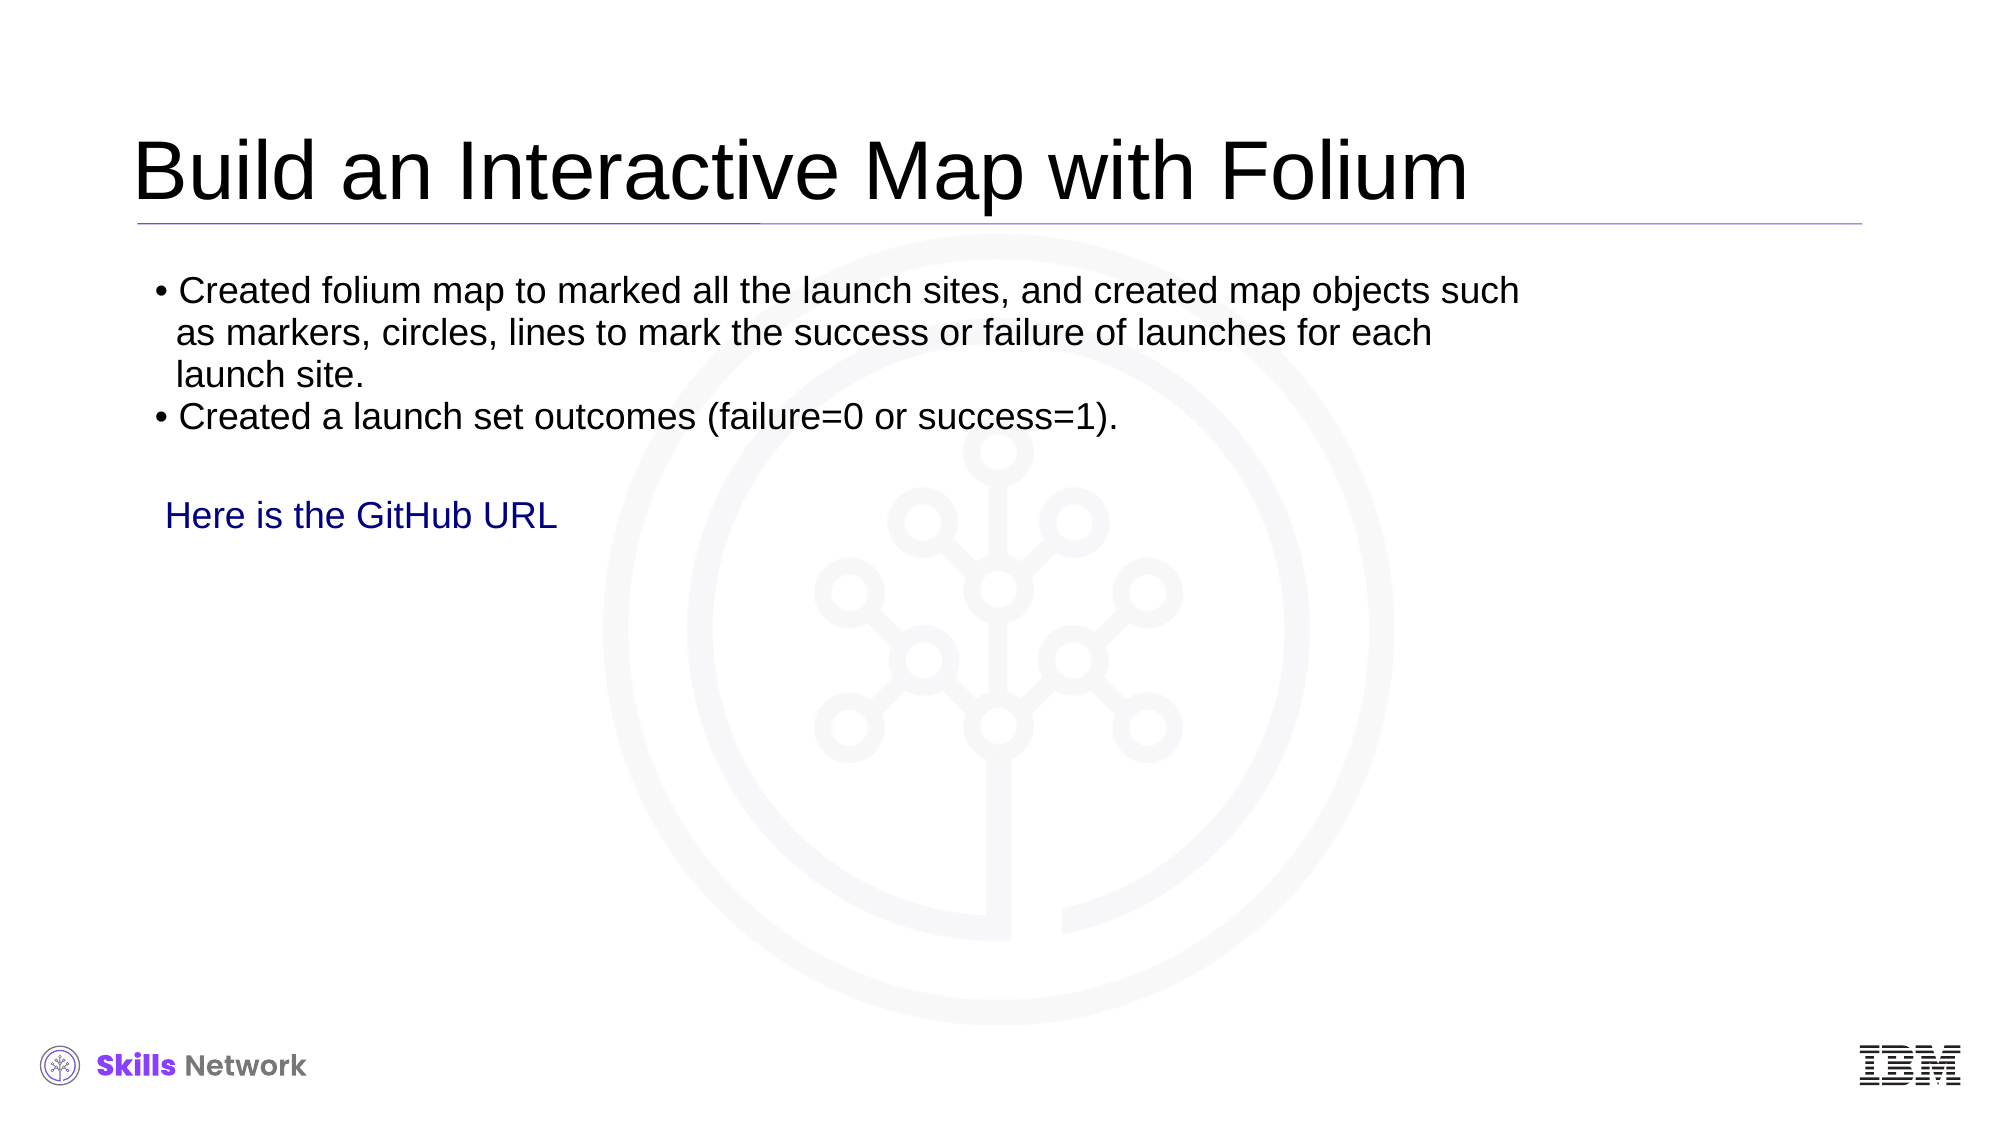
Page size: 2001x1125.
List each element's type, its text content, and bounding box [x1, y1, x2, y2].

text_box Here is the GitHub URL [150, 487, 863, 558]
text_box • Created folium map to marked all the launch sites, and created map objects such as markers, circles, lines to mark the success or failure of launches for each launch site. • Created a launch set outcomes (failure=0 or success=1). [140, 262, 1538, 446]
text_box Build an Interactive Map with Folium [118, 117, 1538, 225]
